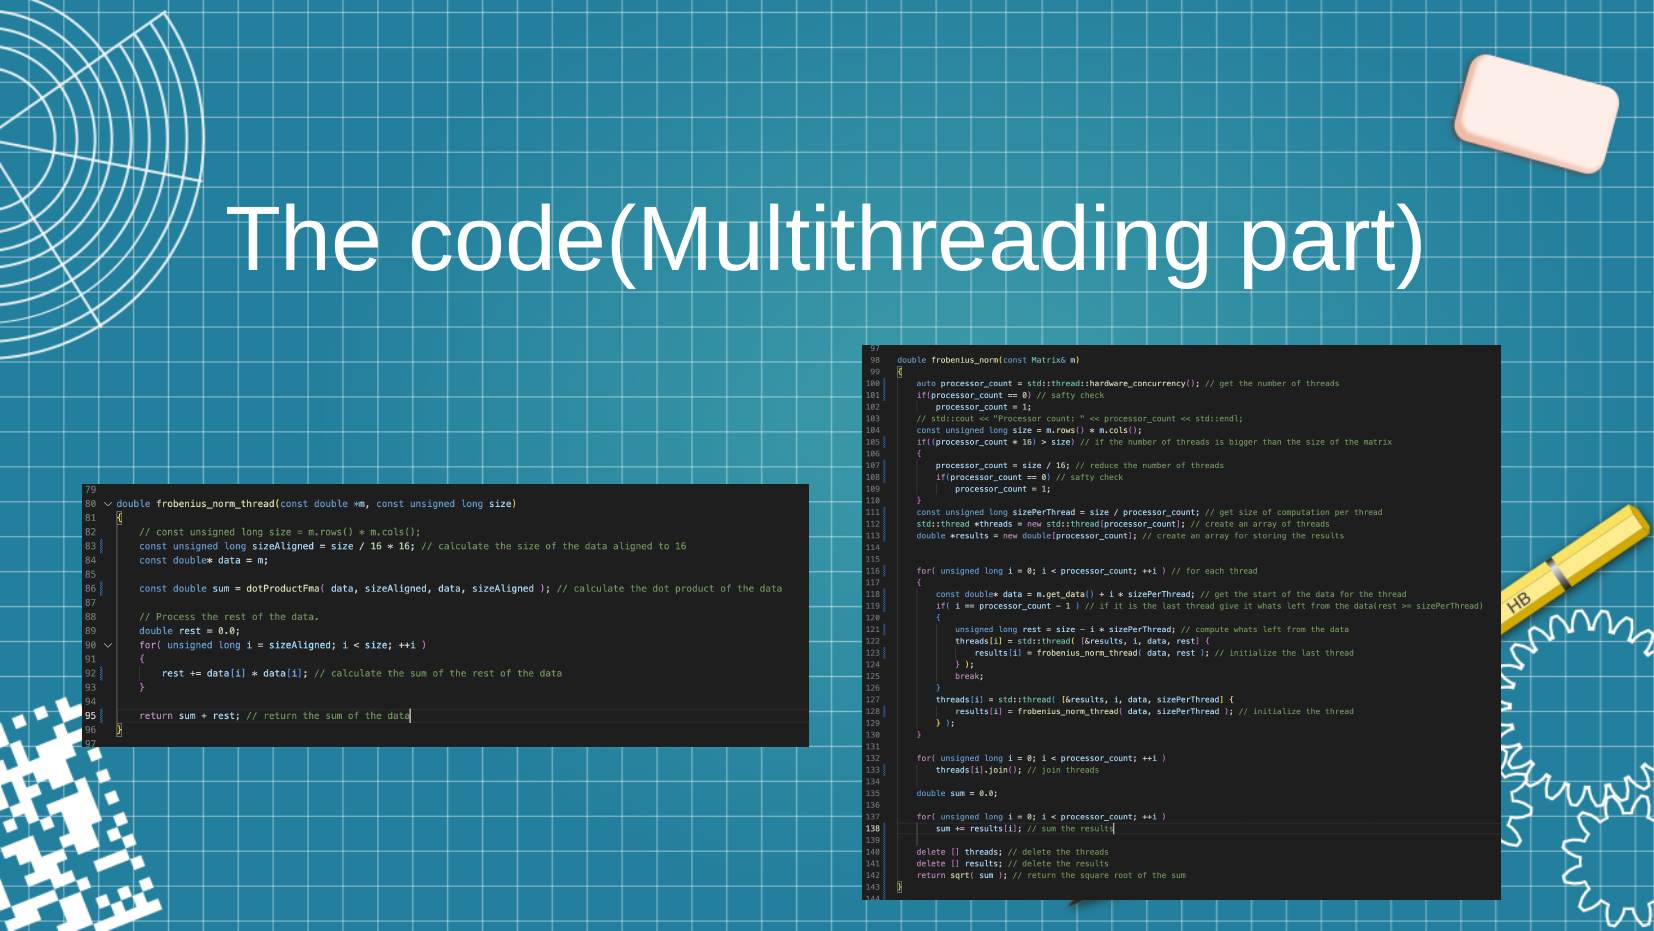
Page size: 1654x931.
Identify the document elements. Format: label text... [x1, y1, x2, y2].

picture [0, 0, 1654, 931]
title The code(Multithreading part) [82, 132, 1571, 346]
